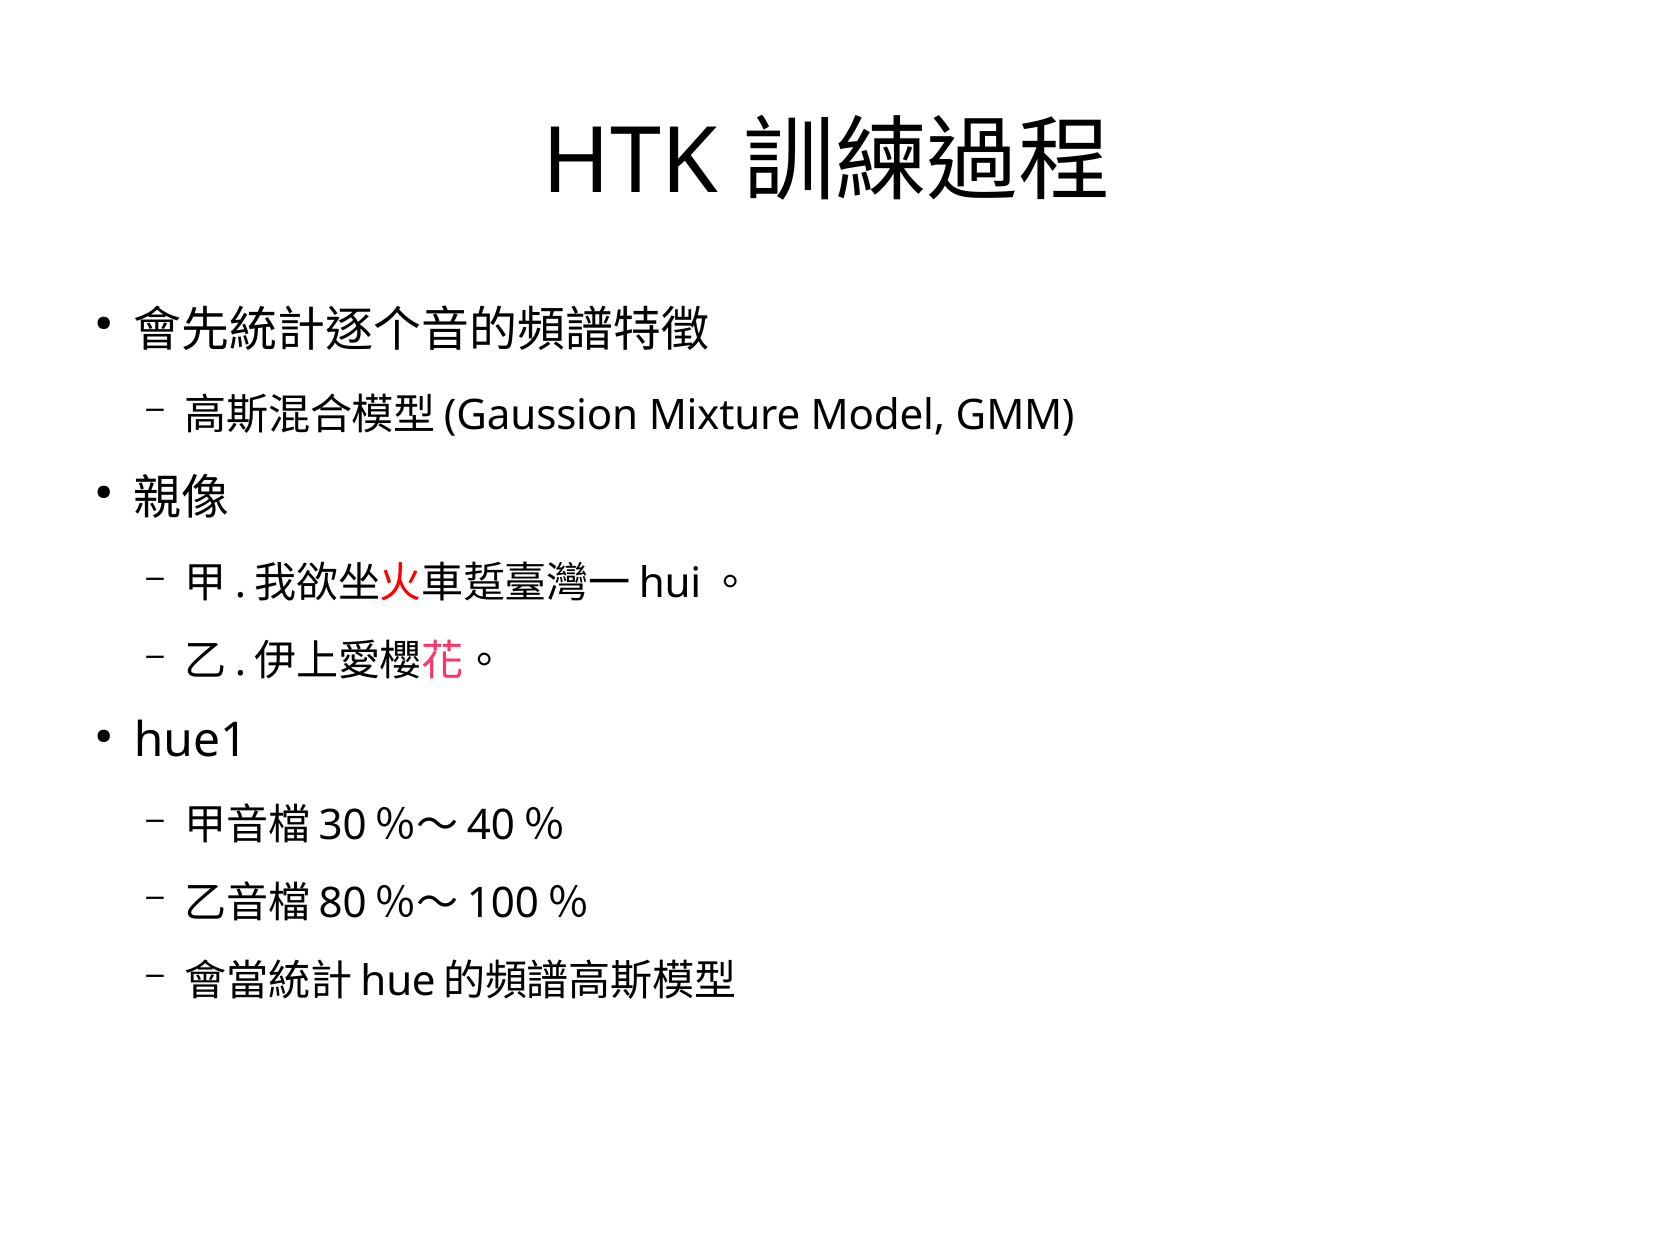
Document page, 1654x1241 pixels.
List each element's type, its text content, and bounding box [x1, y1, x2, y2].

list 會先統計逐个音的頻譜特徵 高斯混合模型(Gaussion Mixture Model, GMM) 親像 甲.我欲坐火車踅臺灣一hui。 乙.伊上愛櫻花。 hue1 甲音檔30％～40％ 乙音檔80％～100％ 會當統計hue的頻譜高斯模型 [82, 290, 1538, 1010]
title HTK訓練過程 [82, 49, 1571, 257]
